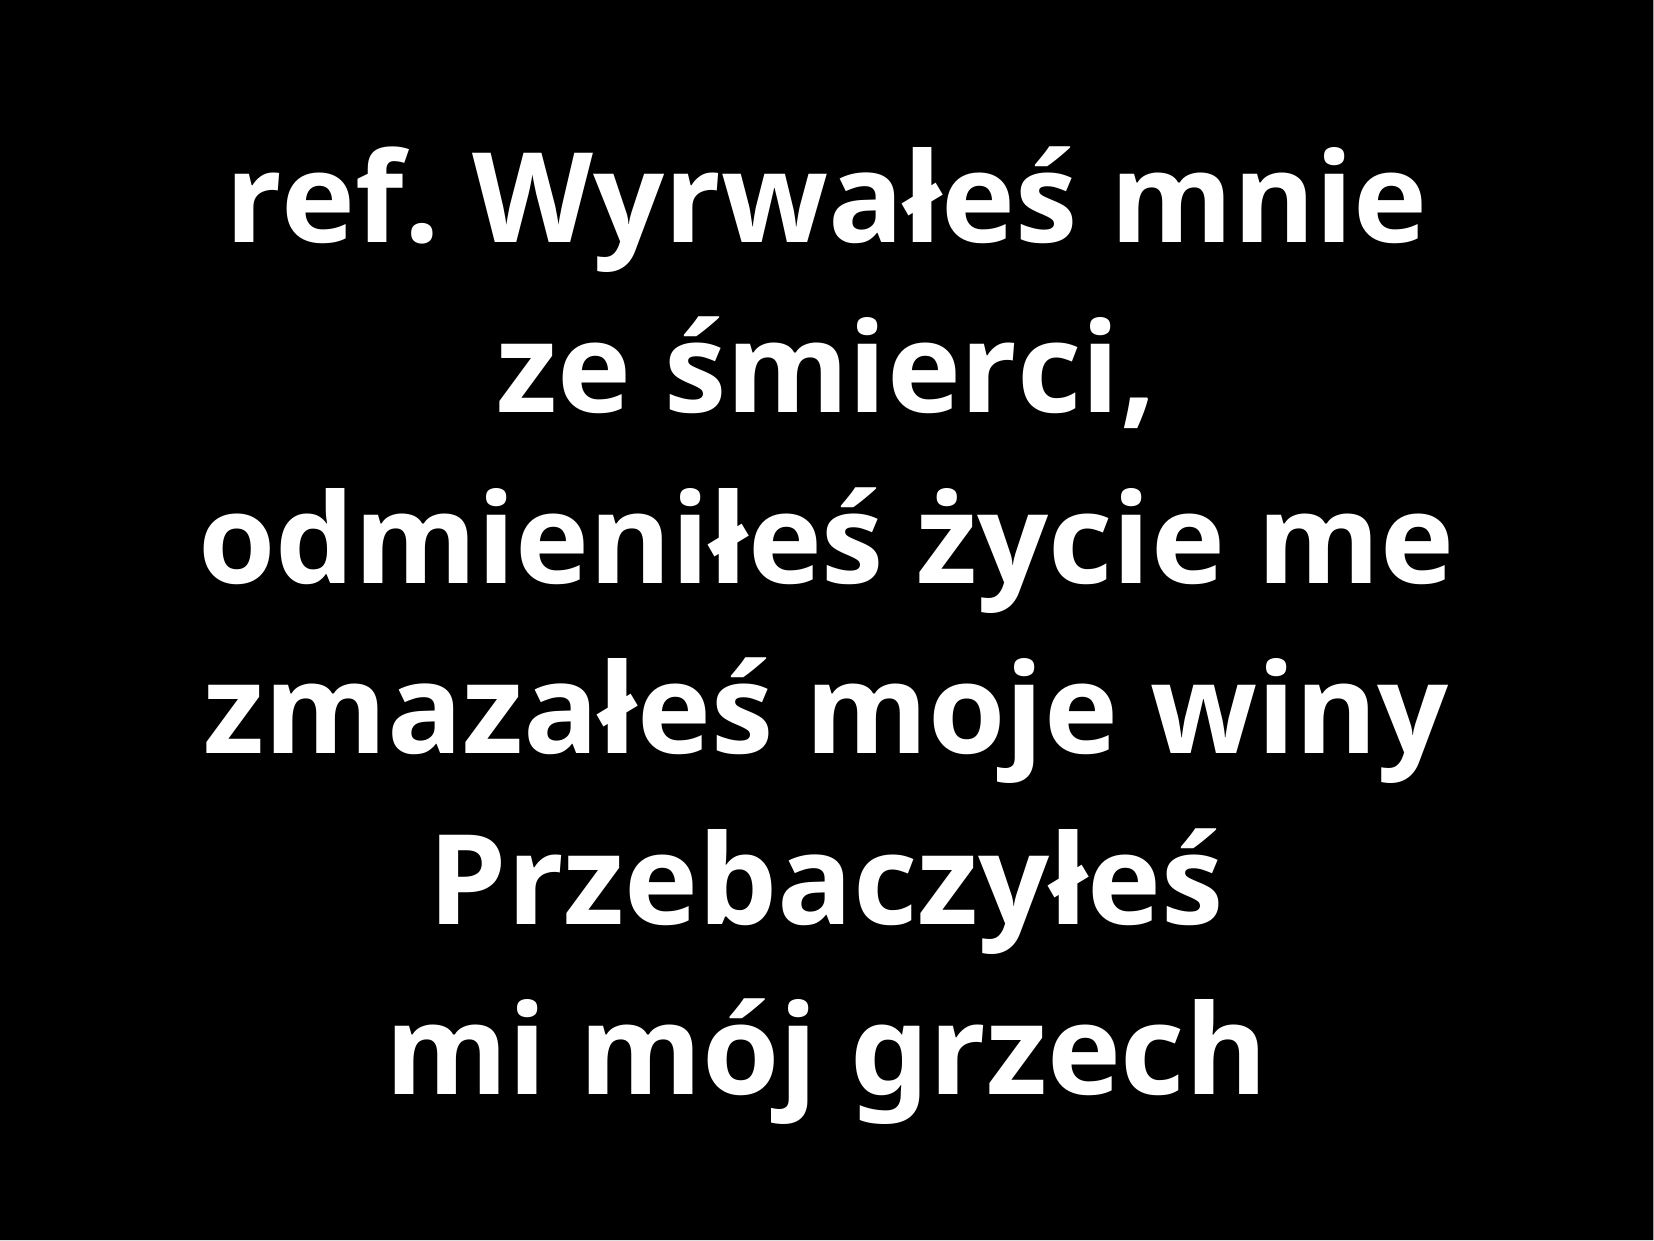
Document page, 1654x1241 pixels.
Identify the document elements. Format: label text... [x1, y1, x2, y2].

title ref. Wyrwałeś mnie ze śmierci, odmieniłeś życie me zmazałeś moje winy Przebaczyłeś mi mój grzech [0, 0, 1654, 1241]
